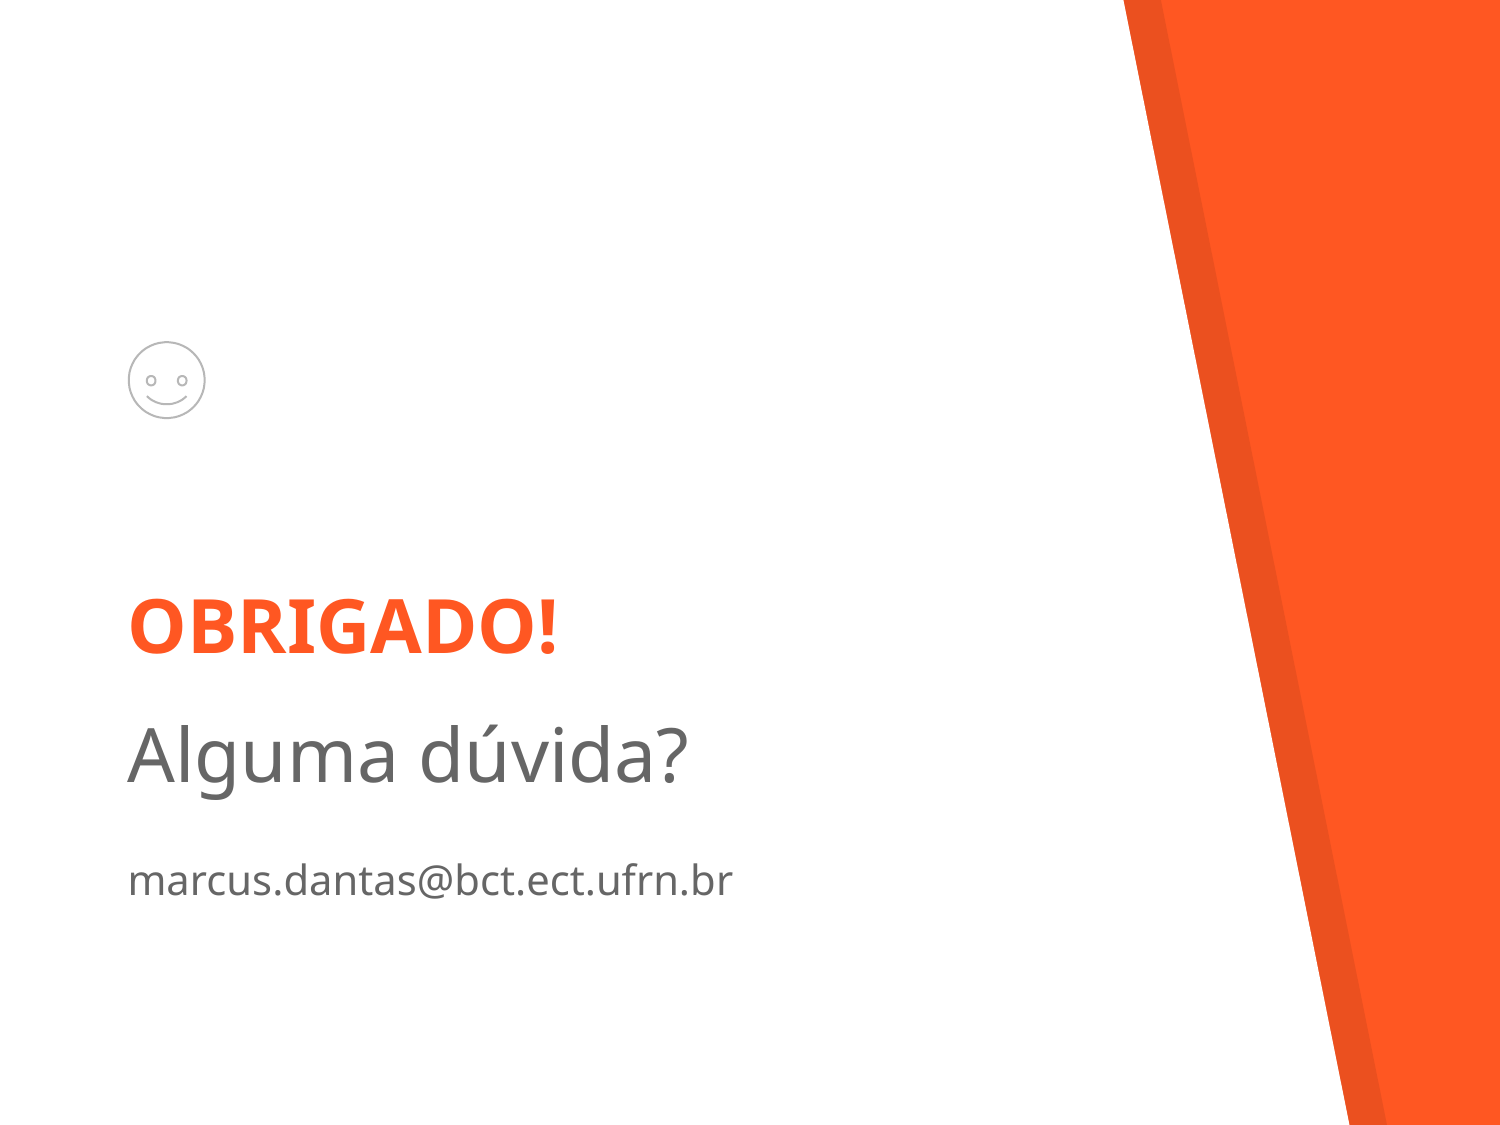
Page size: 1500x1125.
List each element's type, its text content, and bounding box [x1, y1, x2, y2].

title OBRIGADO! [112, 429, 856, 684]
subtitle Alguma dúvida? [112, 692, 856, 838]
list marcus.dantas@bct.ect.ufrn.br [112, 838, 1192, 1060]
